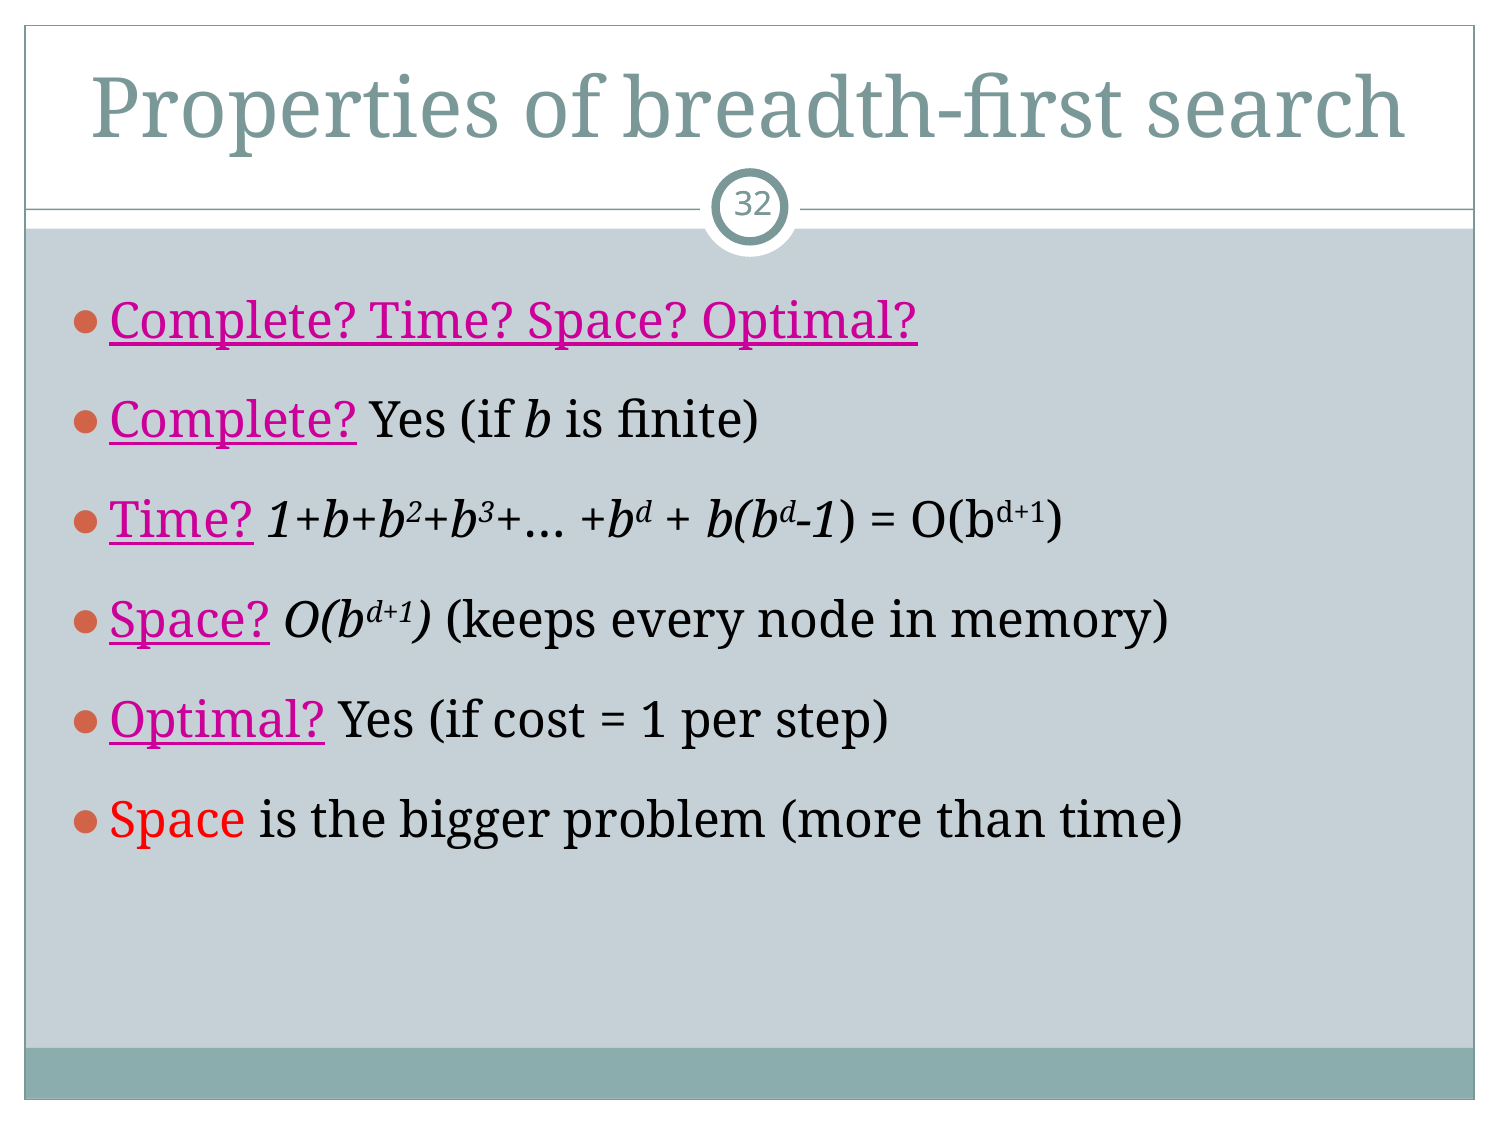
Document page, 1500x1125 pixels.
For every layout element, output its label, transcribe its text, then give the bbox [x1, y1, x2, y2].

list Complete? Time? Space? Optimal? Complete? Yes (if b is finite) Time? 1+b+b2+b3+… +bd + b(bd-1) = O(bd+1) Space? O(bd+1) (keeps every node in memory) Optimal? Yes (if cost = 1 per step) Space is the bigger problem (more than time) [49, 250, 1445, 1001]
slide_number <number> [715, 168, 791, 241]
title Properties of breadth-first search [49, 37, 1450, 162]
